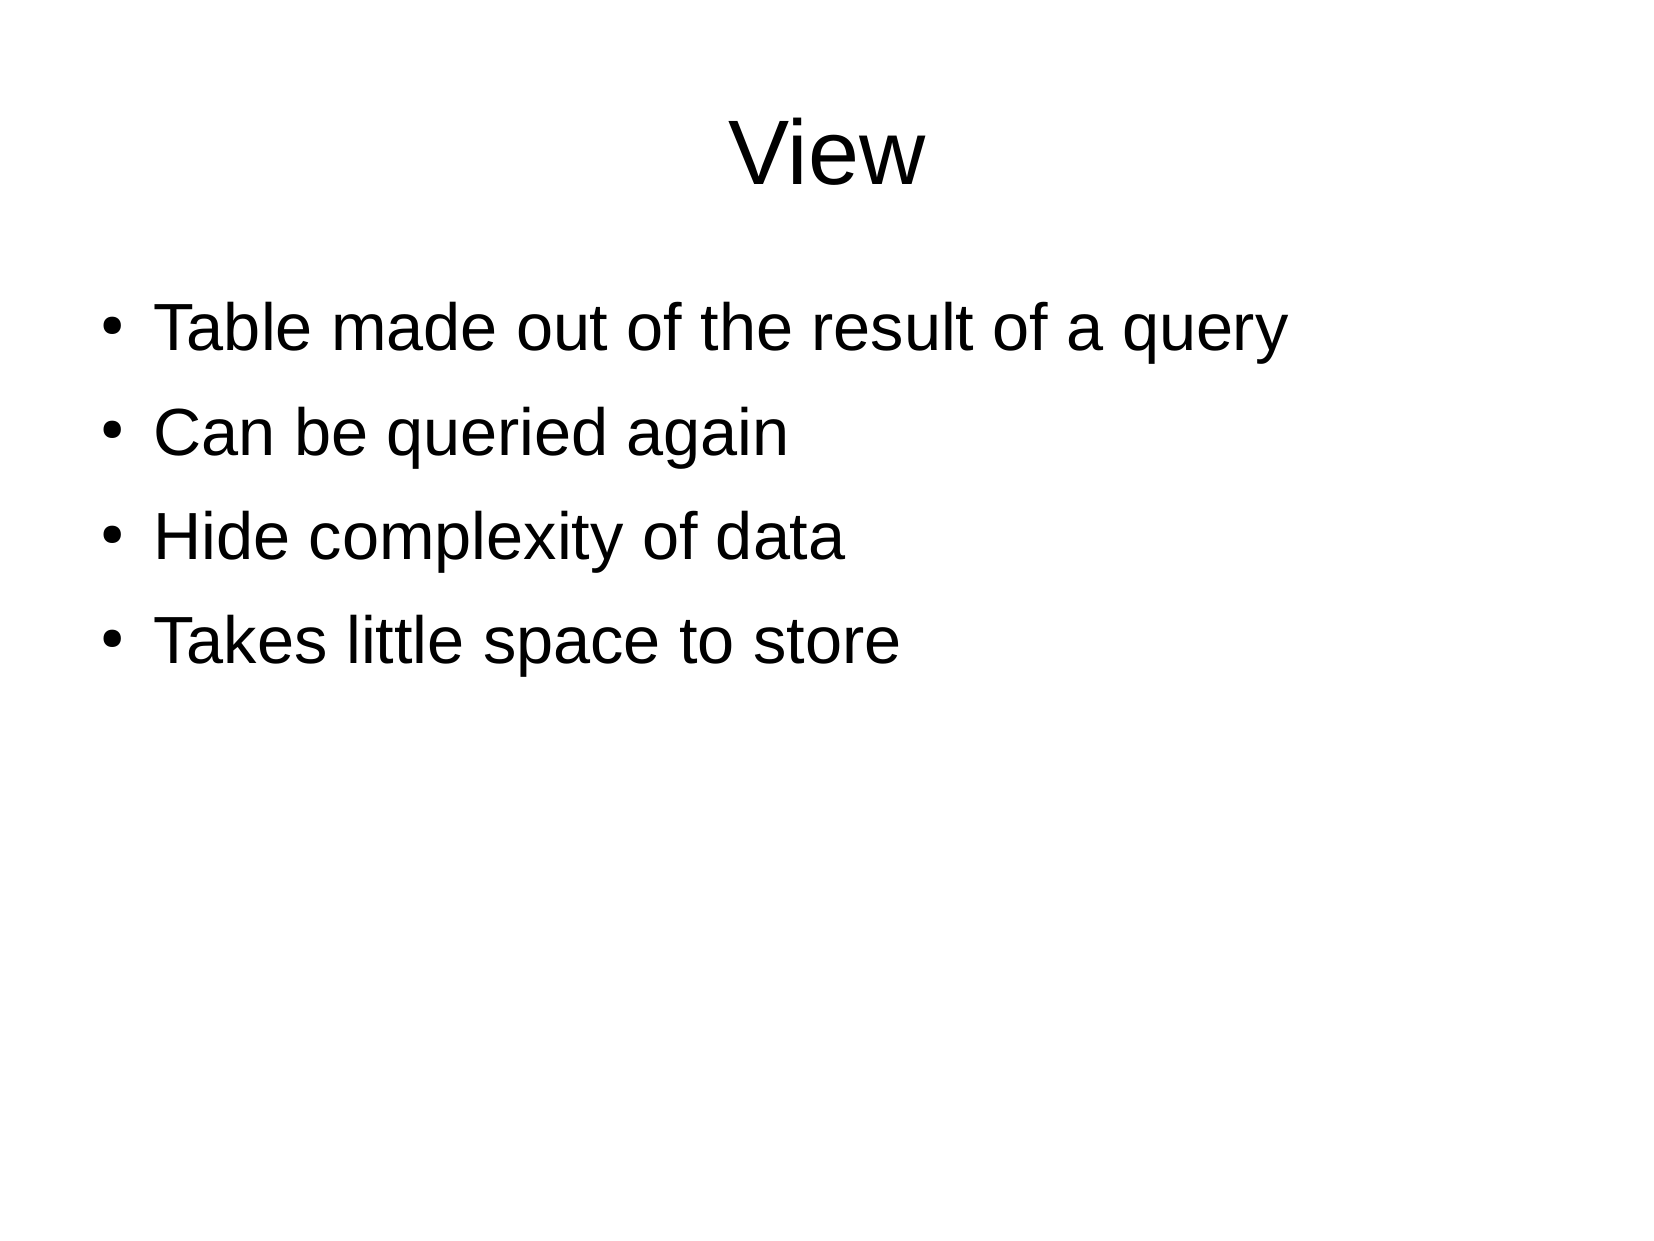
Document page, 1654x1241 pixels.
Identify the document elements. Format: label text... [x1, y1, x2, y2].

title View [82, 49, 1571, 257]
list Table made out of the result of a query Can be queried again Hide complexity of data Takes little space to store [82, 290, 1571, 1010]
